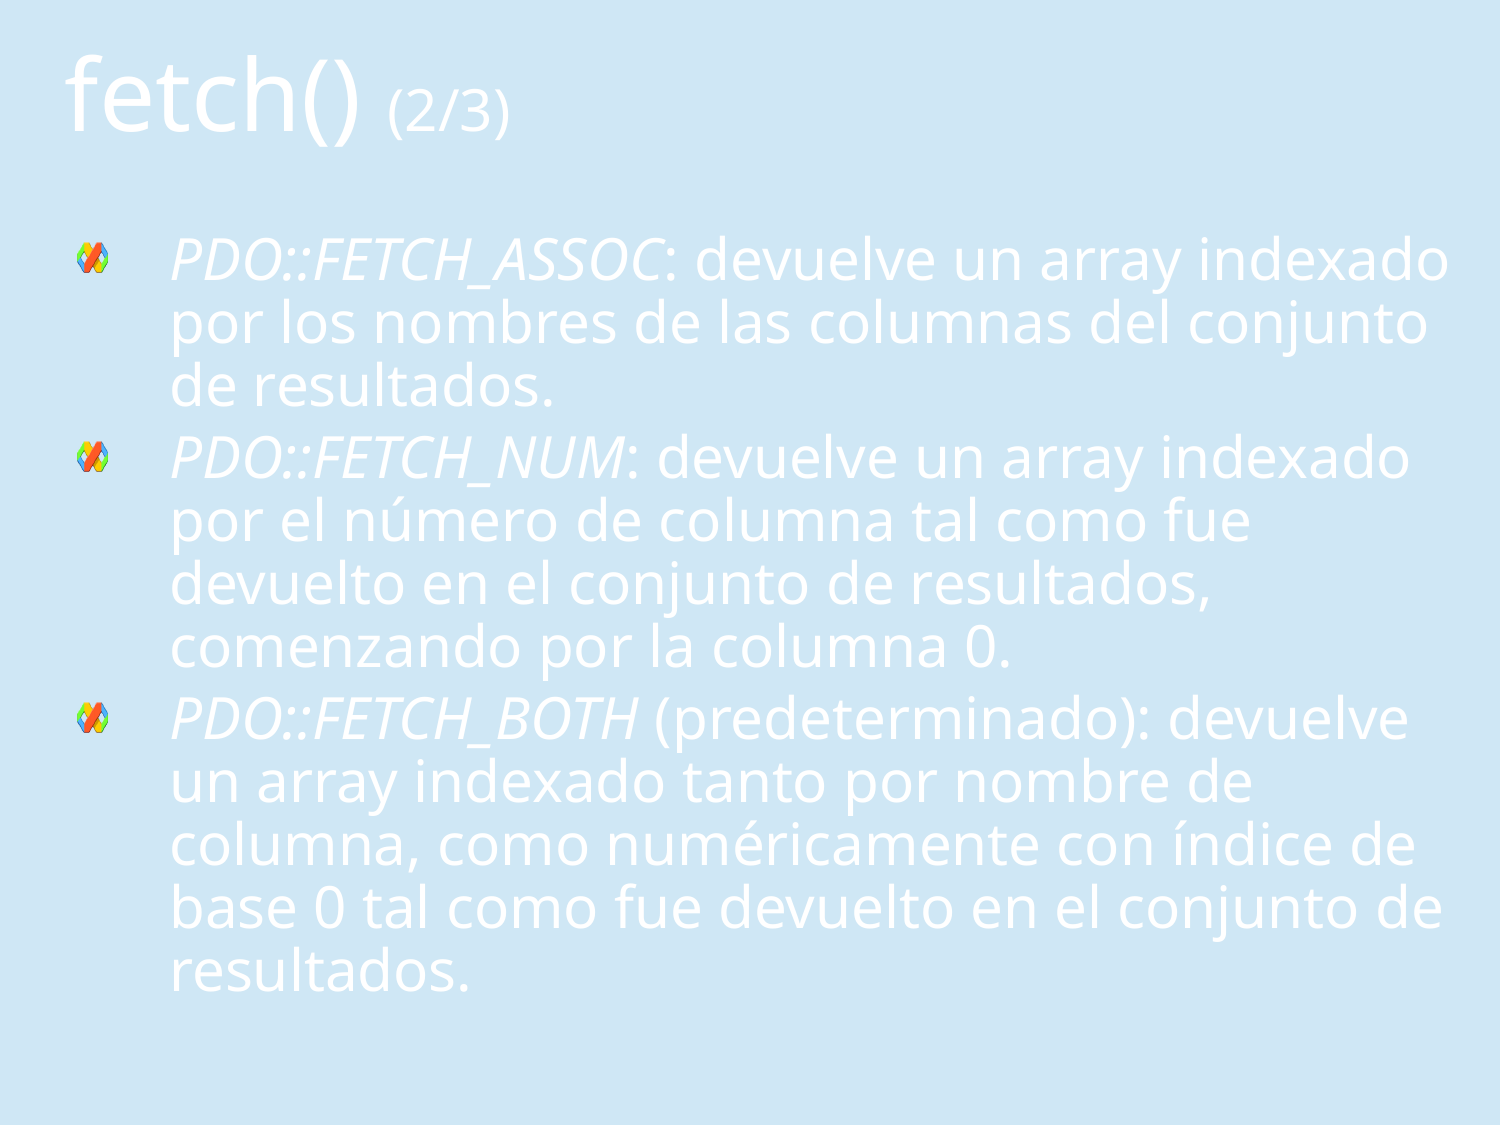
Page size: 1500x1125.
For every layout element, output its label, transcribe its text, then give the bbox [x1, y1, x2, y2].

picture [77, 242, 108, 273]
text_box fetch() (2/3) [49, 37, 1456, 161]
picture [77, 702, 108, 733]
picture [77, 441, 108, 472]
text_box PDO::FETCH_ASSOC: devuelve un array indexado por los nombres de las columnas del conjunto de resultados. PDO::FETCH_NUM: devuelve un array indexado por el número de columna tal como fue devuelto en el conjunto de resultados, comenzando por la columna 0. PDO::FETCH_BOTH (predeterminado): devuelve un array indexado tanto por nombre de columna, como numéricamente con índice de base 0 tal como fue devuelto en el conjunto de resultados. [63, 222, 1500, 1084]
